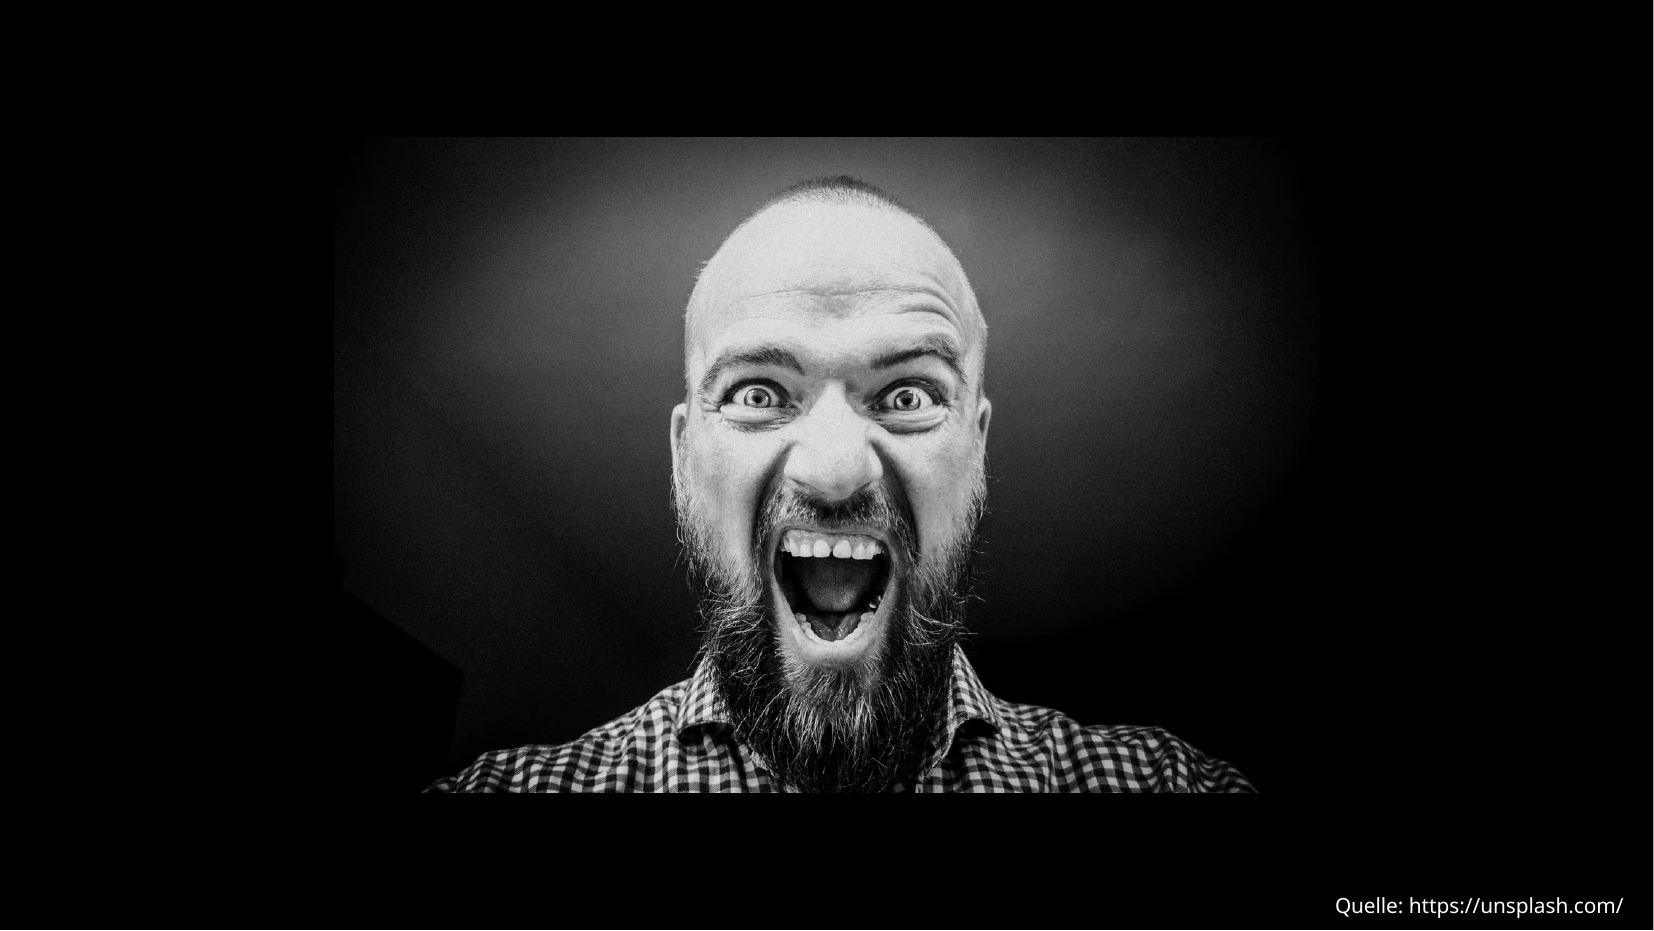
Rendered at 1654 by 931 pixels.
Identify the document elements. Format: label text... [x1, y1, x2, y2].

picture [334, 137, 1320, 793]
text_box Quelle: https://unsplash.com/ [659, 883, 1639, 925]
